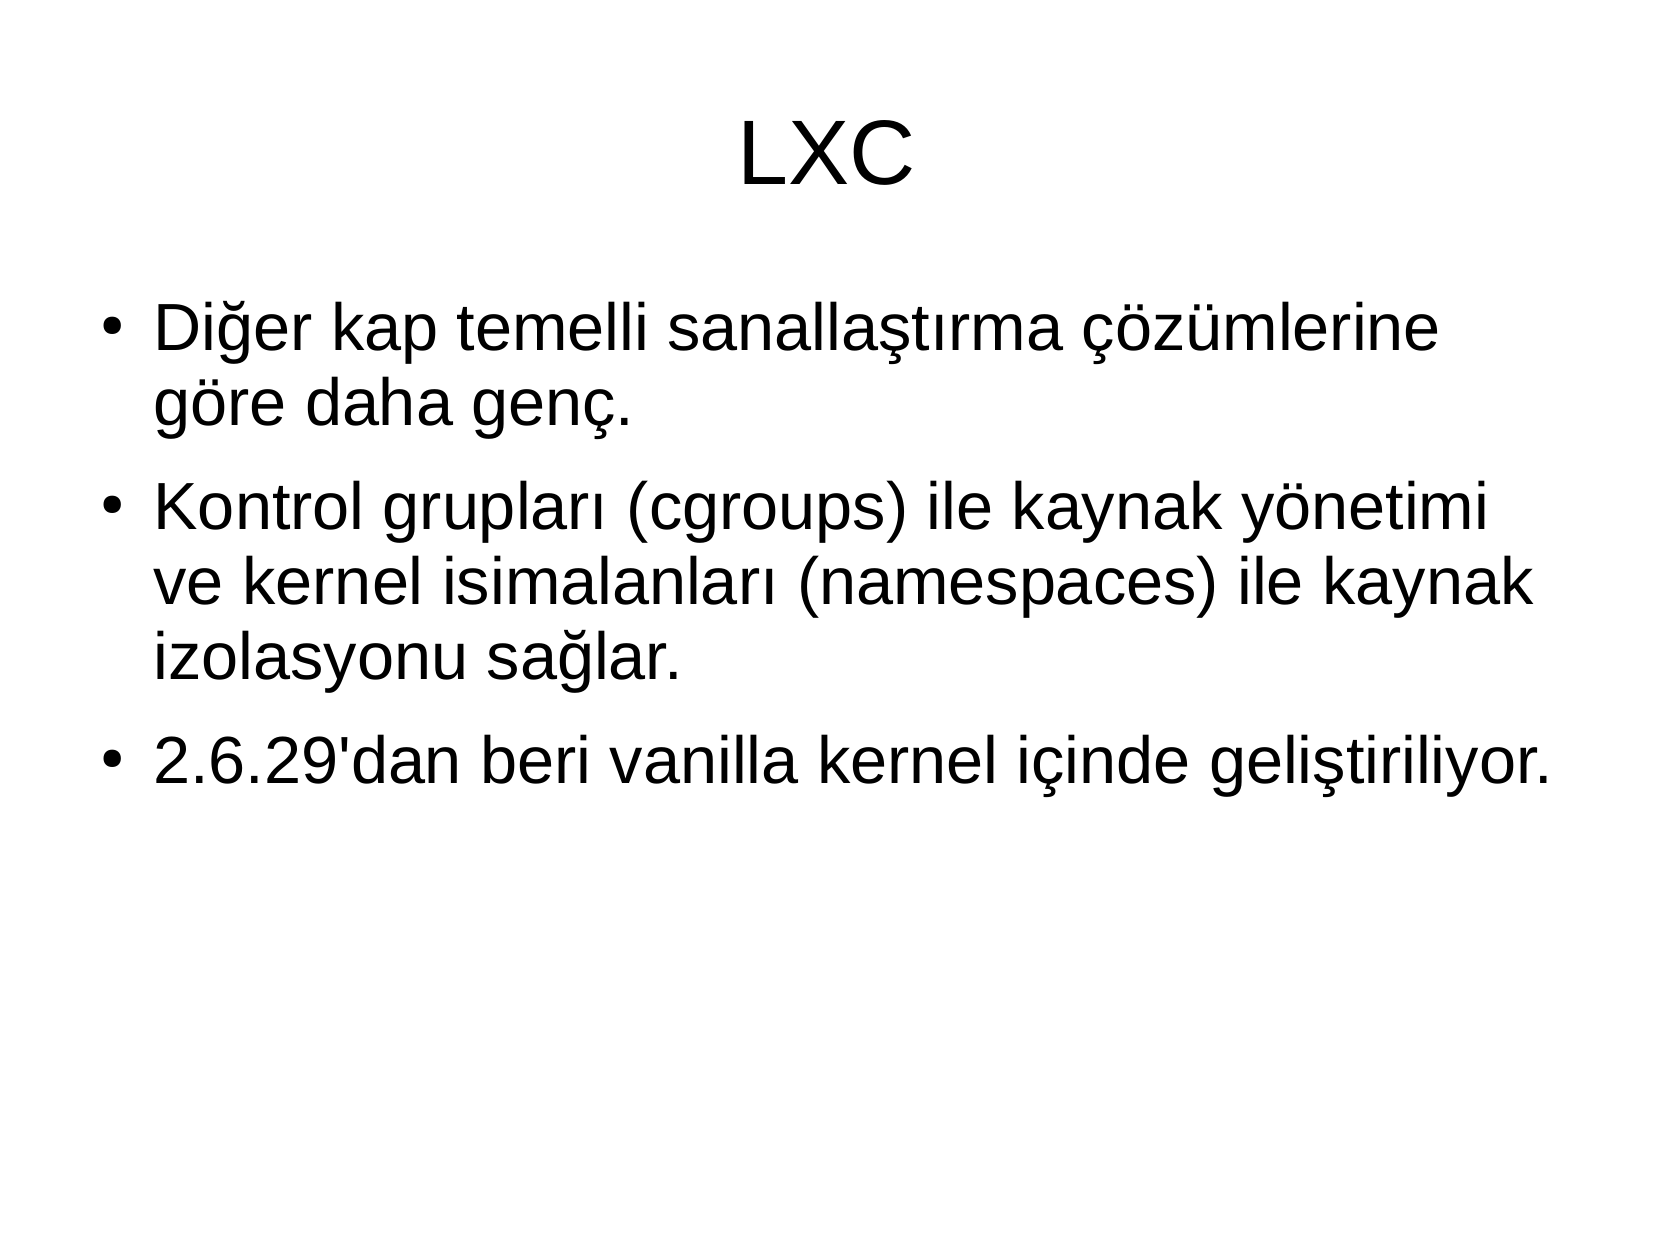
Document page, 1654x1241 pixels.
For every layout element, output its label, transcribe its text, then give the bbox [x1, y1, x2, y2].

title LXC [82, 56, 1571, 250]
list Diğer kap temelli sanallaştırma çözümlerine göre daha genç. Kontrol grupları (cgroups) ile kaynak yönetimi ve kernel isimalanları (namespaces) ile kaynak izolasyonu sağlar. 2.6.29'dan beri vanilla kernel içinde geliştiriliyor. [82, 290, 1571, 1109]
